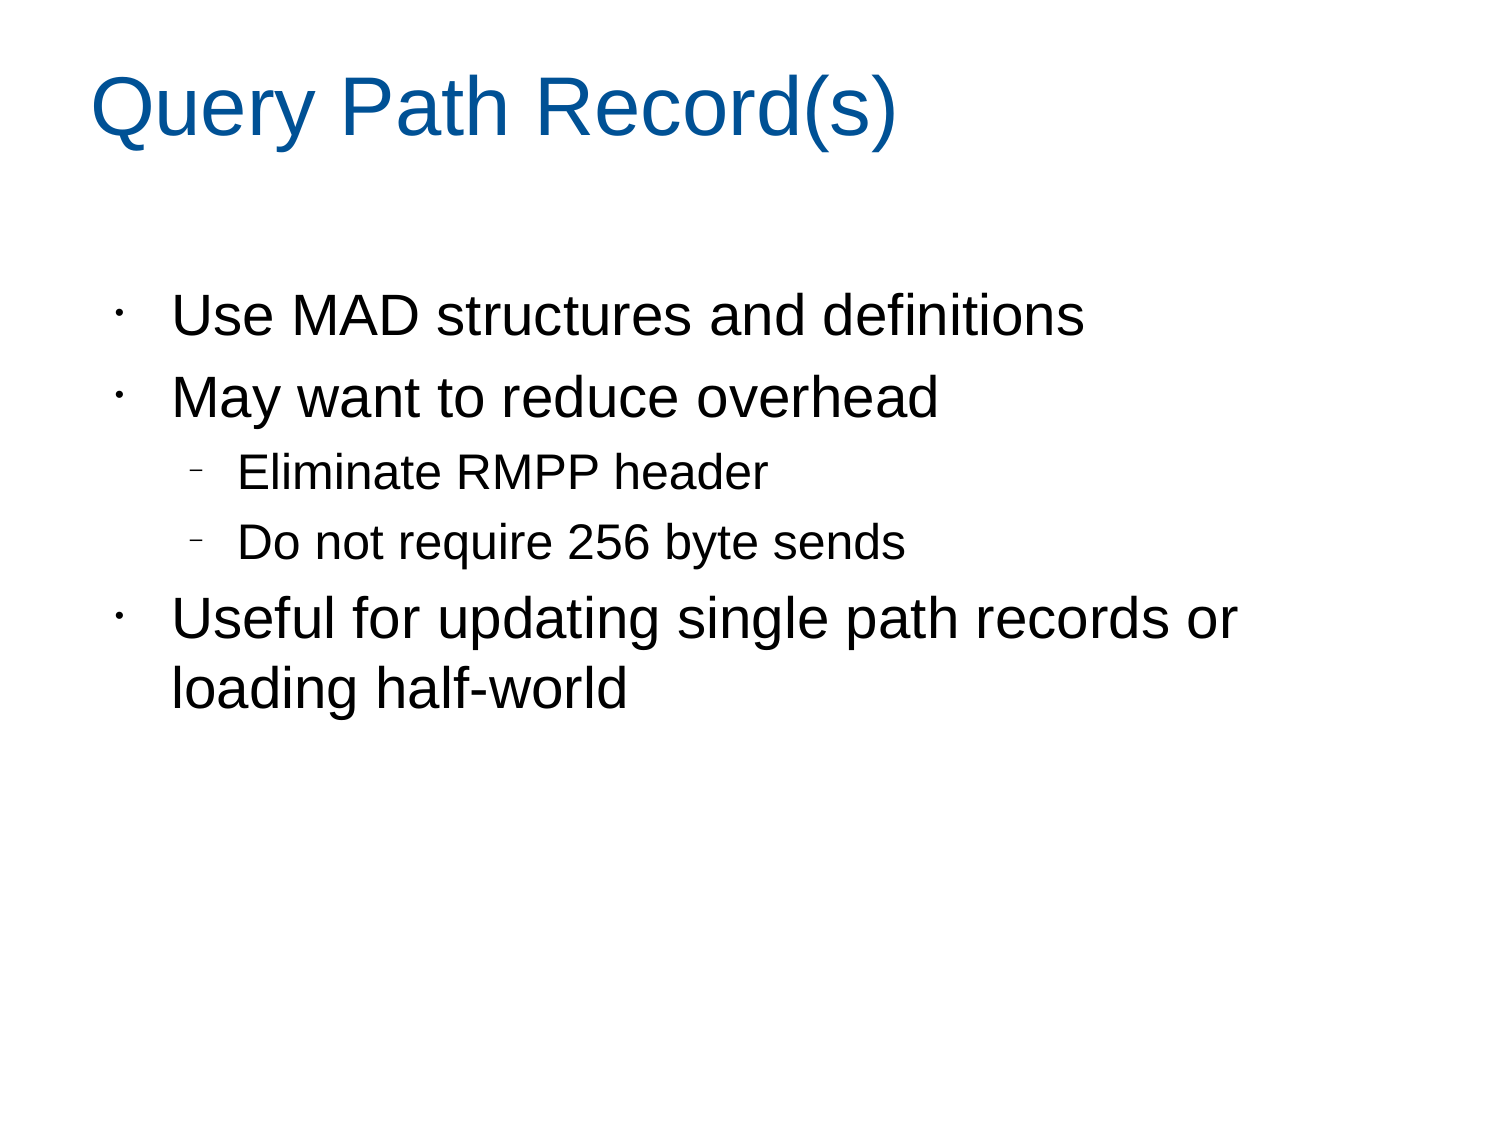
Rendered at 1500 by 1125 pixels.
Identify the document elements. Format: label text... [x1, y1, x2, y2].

title Query Path Record(s) [75, 37, 1300, 225]
list Use MAD structures and definitions May want to reduce overhead Eliminate RMPP header Do not require 256 byte sends Useful for updating single path records or loading half-world [99, 262, 1400, 1028]
